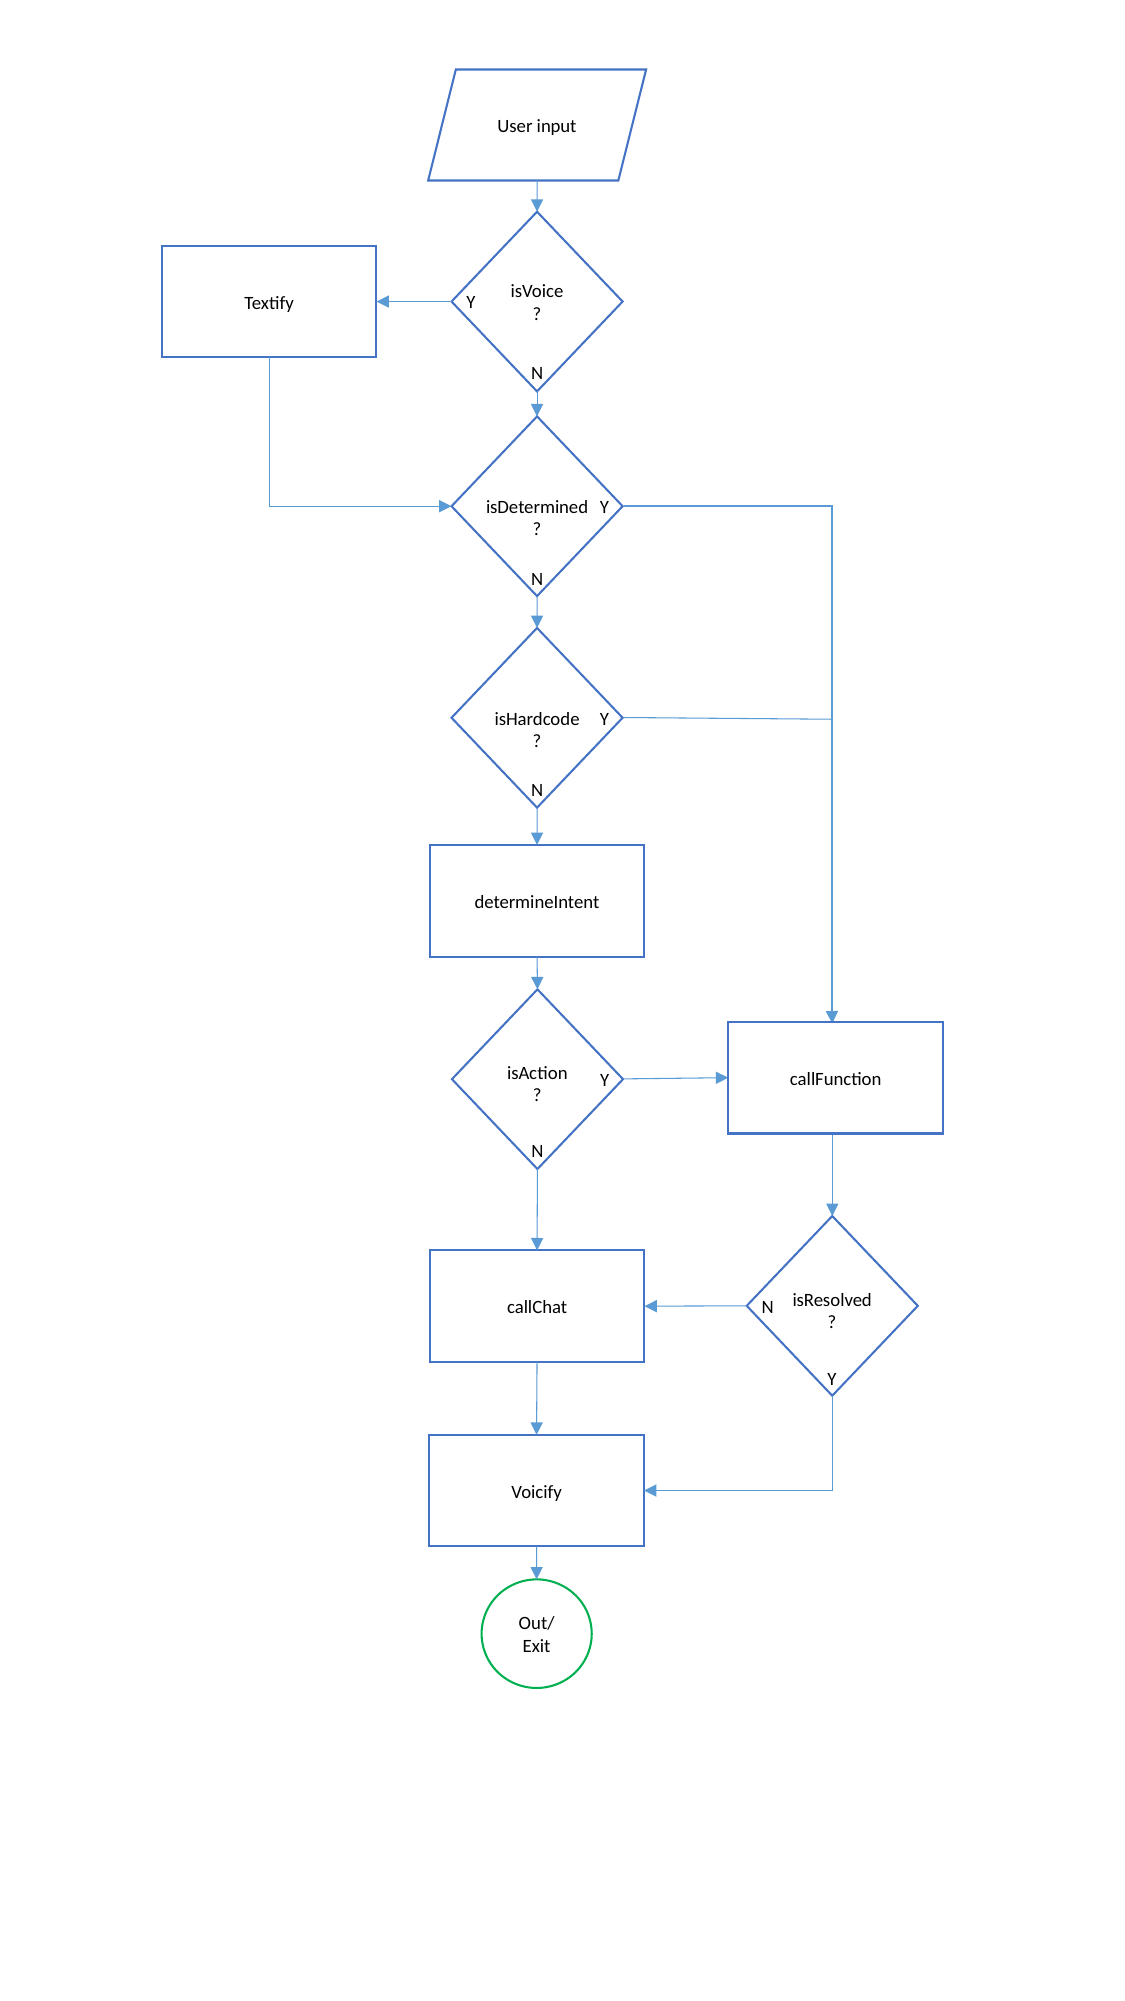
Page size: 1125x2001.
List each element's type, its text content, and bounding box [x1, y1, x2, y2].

text_box [595, 737, 605, 747]
text_box Voicify [429, 1434, 644, 1547]
text_box Out/ Exit [481, 1579, 592, 1688]
text_box Y [584, 487, 624, 525]
text_box [765, 1216, 918, 1339]
text_box isAction ? [492, 1053, 583, 1113]
text_box N [516, 559, 558, 597]
text_box N [516, 770, 558, 808]
text_box N [516, 353, 558, 391]
text_box N [746, 1286, 789, 1325]
text_box Y [812, 1358, 852, 1397]
text_box isDetermined ? [471, 487, 603, 548]
text_box Textify [161, 245, 377, 358]
text_box N [516, 1131, 559, 1169]
text_box [451, 628, 604, 747]
text_box Y [585, 1060, 625, 1098]
text_box isResolved ? [777, 1279, 887, 1340]
text_box [764, 1325, 777, 1338]
text_box callFunction [728, 1021, 943, 1134]
text_box [451, 989, 606, 1147]
text_box Y [584, 698, 624, 737]
text_box Y [451, 282, 491, 320]
text_box [779, 1340, 886, 1375]
text_box User input [428, 69, 647, 181]
text_box [491, 548, 583, 575]
text_box [452, 417, 605, 527]
text_box determineIntent [429, 844, 645, 957]
text_box isVoice? [469, 212, 623, 370]
text_box callChat [429, 1250, 645, 1362]
text_box isHardcode ? [479, 698, 595, 759]
text_box [490, 759, 584, 786]
